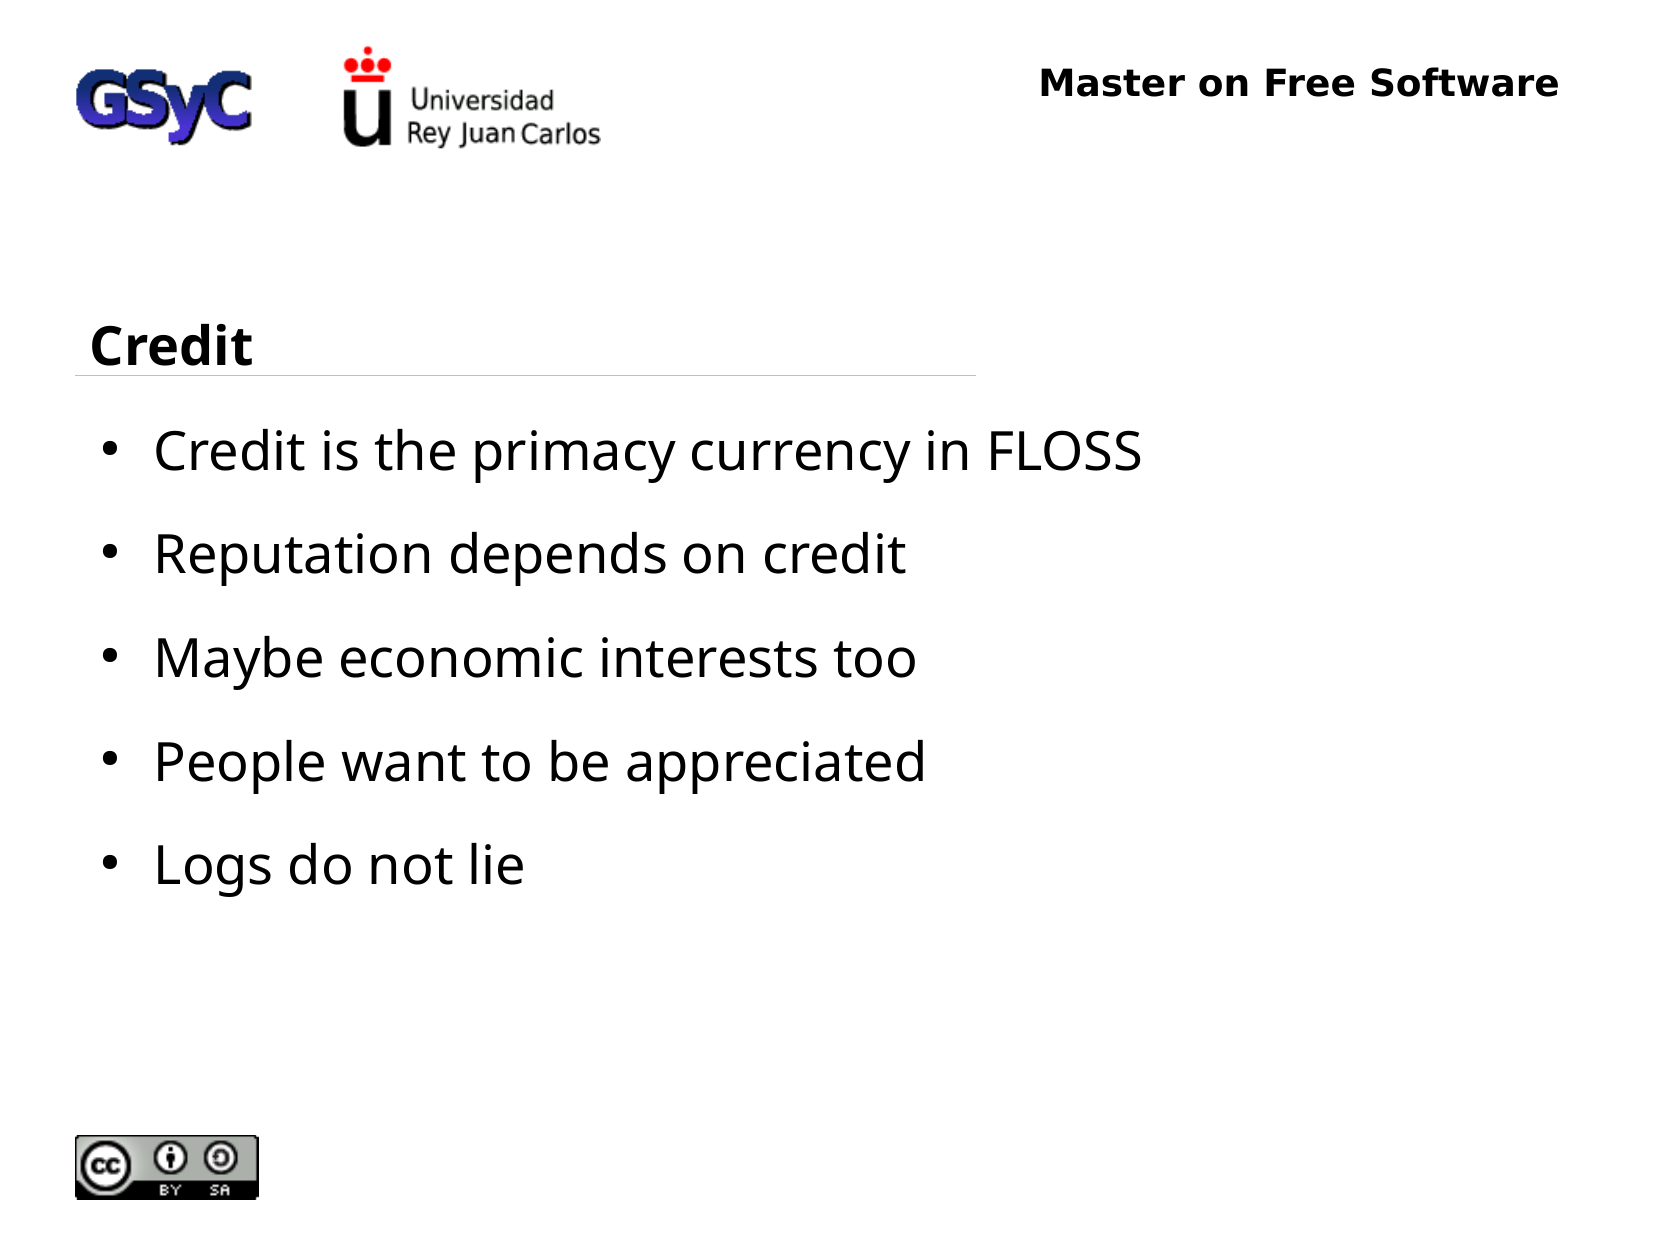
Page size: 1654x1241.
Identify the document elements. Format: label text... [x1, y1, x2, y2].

text_box [75, 412, 1576, 1163]
picture [75, 1163, 259, 1200]
text_box Credit [75, 300, 1538, 381]
list Credit is the primacy currency in FLOSS Reputation depends on credit Maybe economic interests too People want to be appreciated Logs do not lie [82, 412, 1571, 1109]
picture [75, 46, 601, 150]
